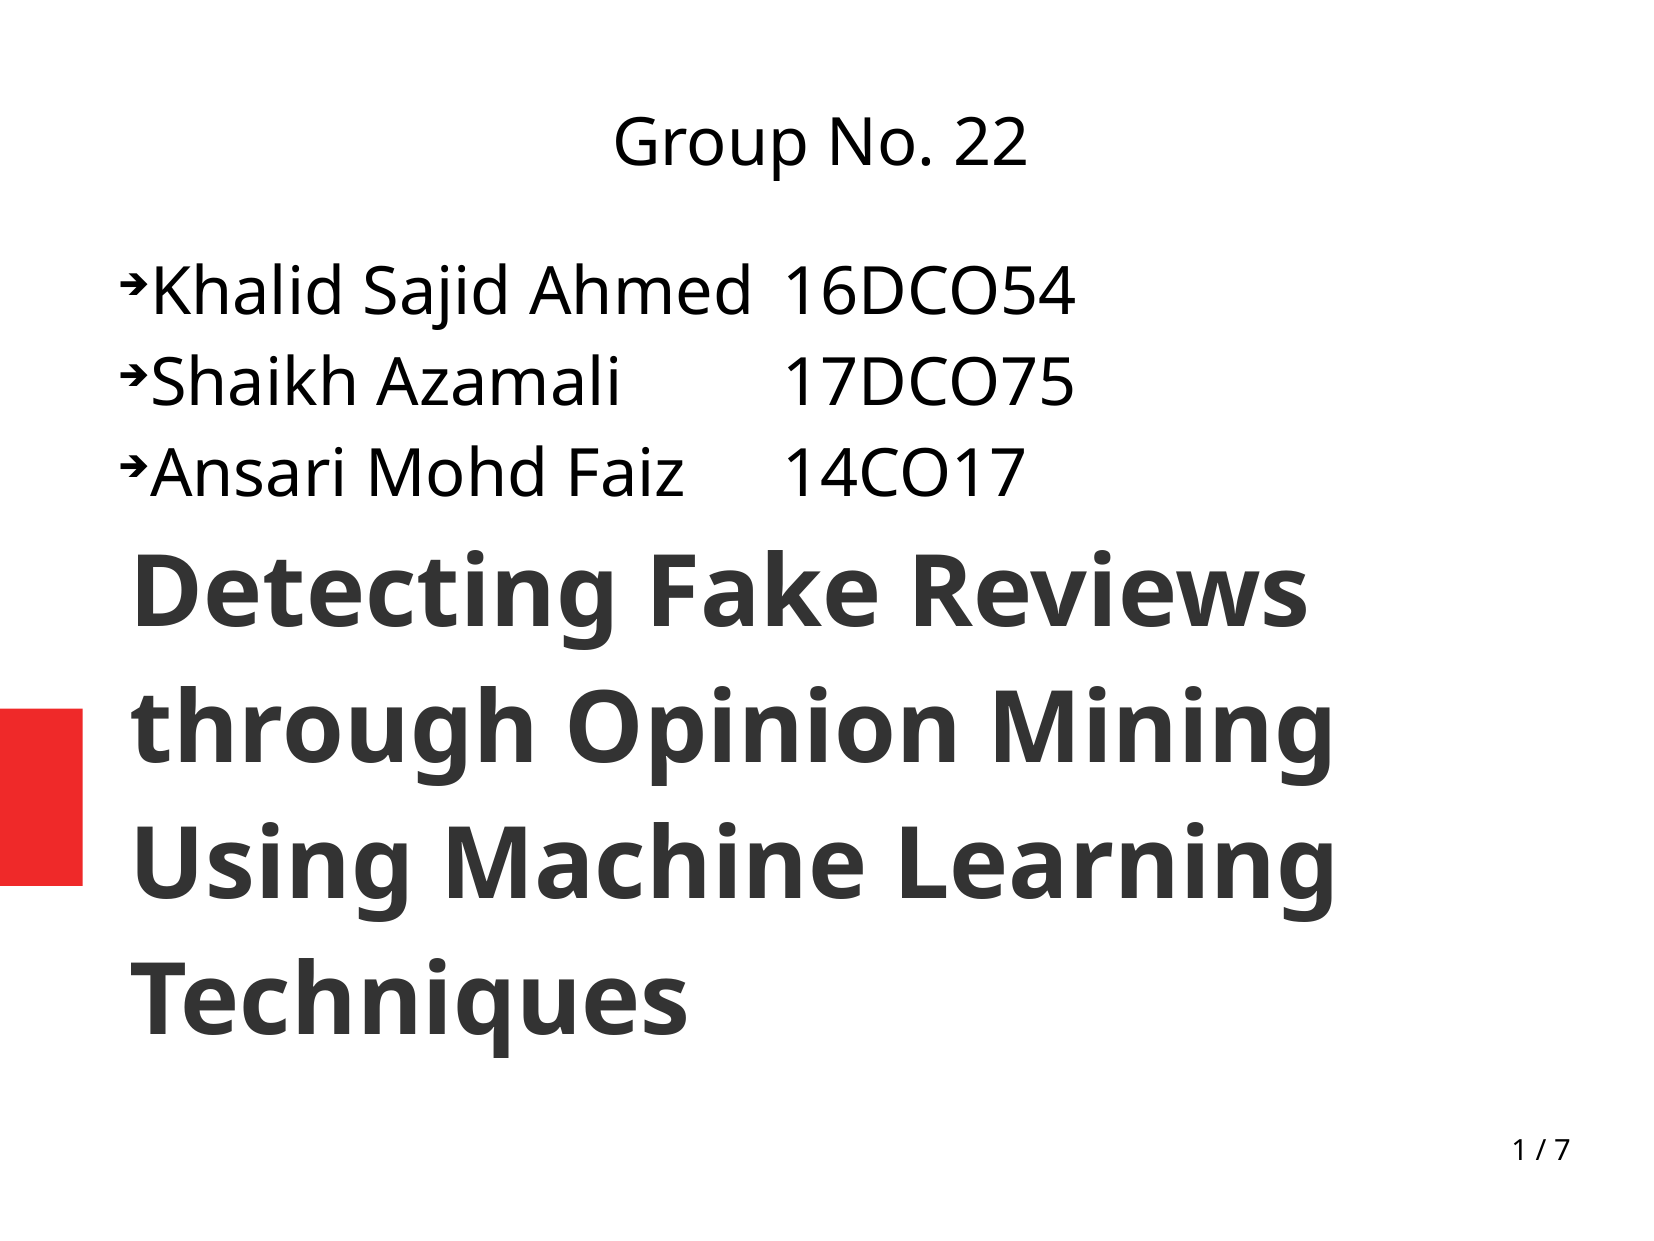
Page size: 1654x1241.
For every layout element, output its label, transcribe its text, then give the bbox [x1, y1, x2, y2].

text_box Group No. 22 [118, 59, 1524, 221]
title Detecting Fake Reviews through Opinion Mining Using Machine Learning Techniques [129, 558, 1536, 1025]
subtitle Khalid Sajid Ahmed 16DCO54 Shaikh Azamali 17DCO75 Ansari Mohd Faiz 14CO17 [118, 262, 1524, 497]
